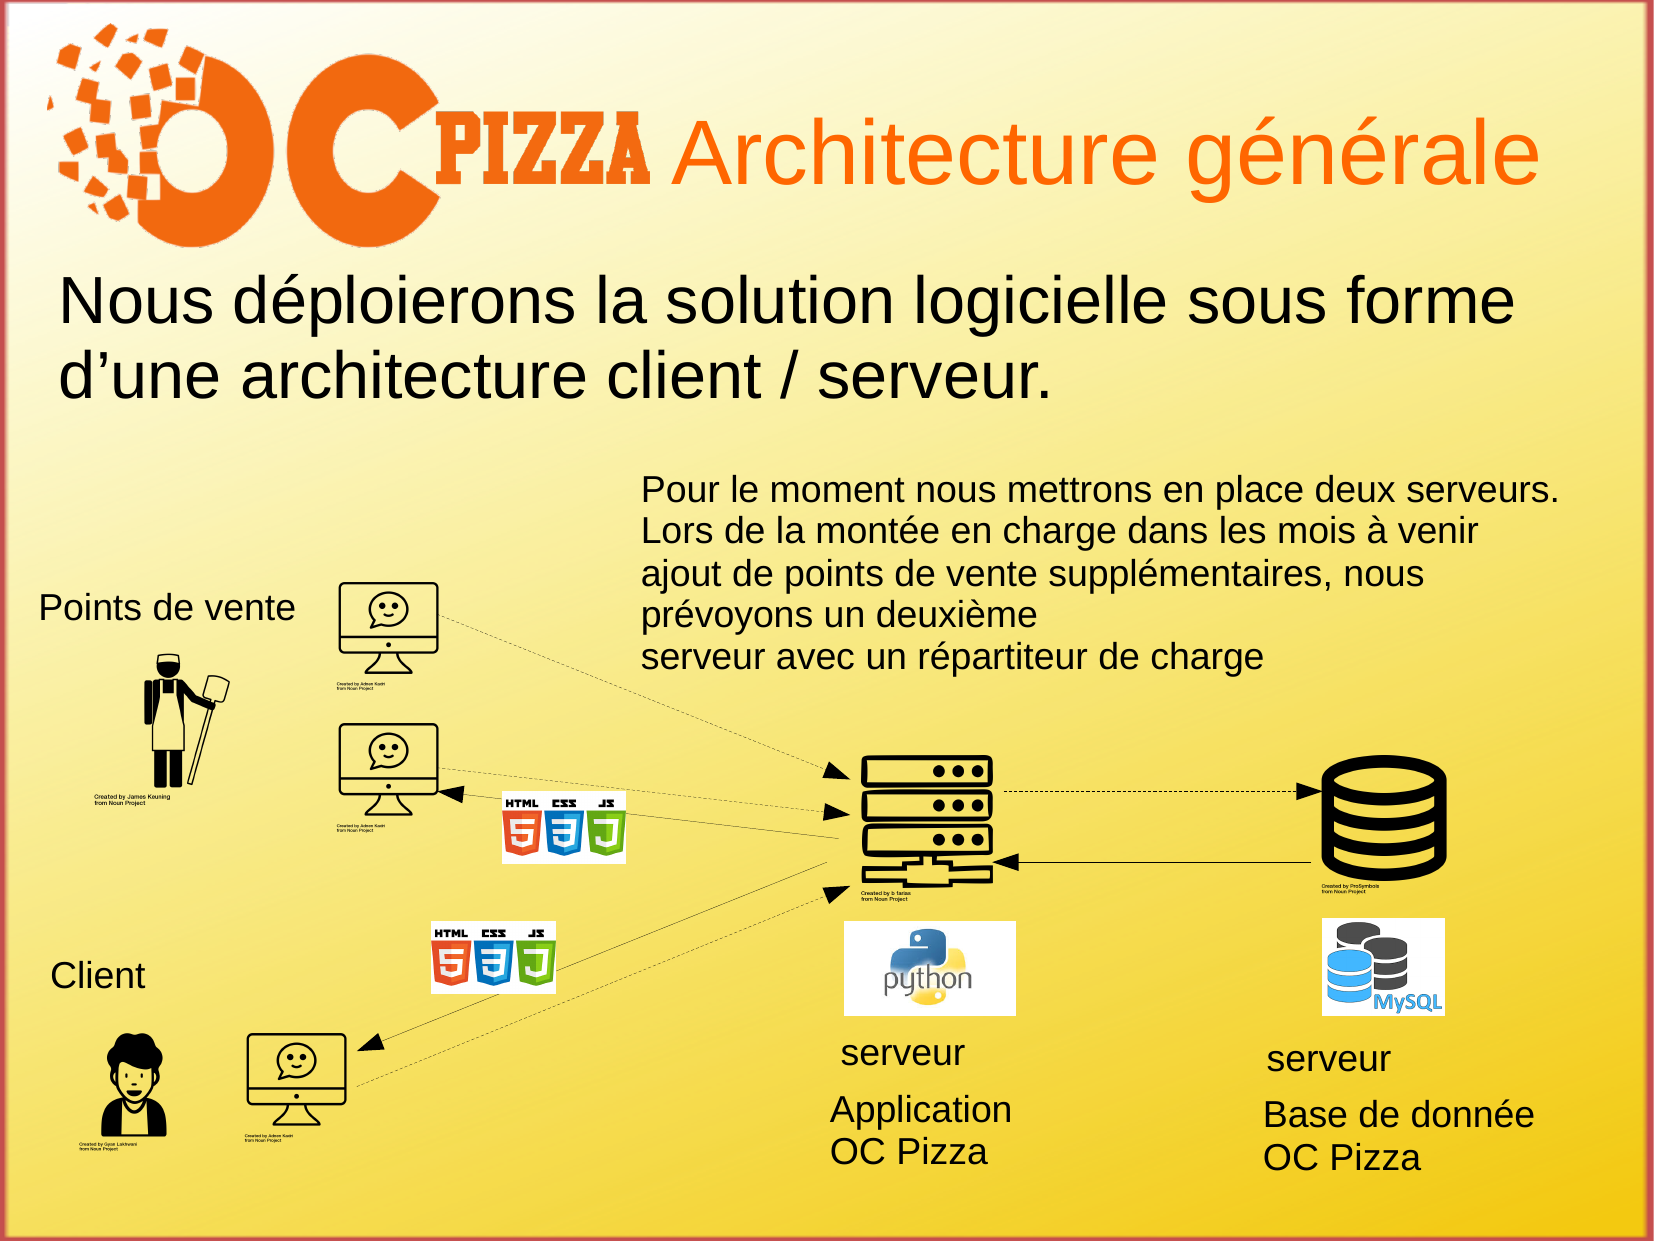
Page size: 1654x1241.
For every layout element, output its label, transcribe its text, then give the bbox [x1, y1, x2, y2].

text_box Points de vente [23, 578, 312, 636]
title Architecture générale [650, 49, 1571, 257]
text_box Base de donnée OC Pizza [1248, 1086, 1556, 1186]
subtitle Nous déploierons la solution logicielle sous forme d’une architecture client / serveur. [58, 262, 1571, 413]
text_box Client [35, 947, 161, 1004]
text_box serveur [1251, 1029, 1407, 1087]
text_box serveur [825, 1024, 981, 1082]
text_box Application OC Pizza [814, 1081, 1040, 1182]
text_box Pour le moment nous mettrons en place deux serveurs. Lors de la montée en charge dans les mois à venir ajout de points de vente supplémentaires, nous prévoyons un deuxième serveur avec un répartiteur de charge [625, 460, 1619, 686]
picture [0, 0, 1654, 1241]
